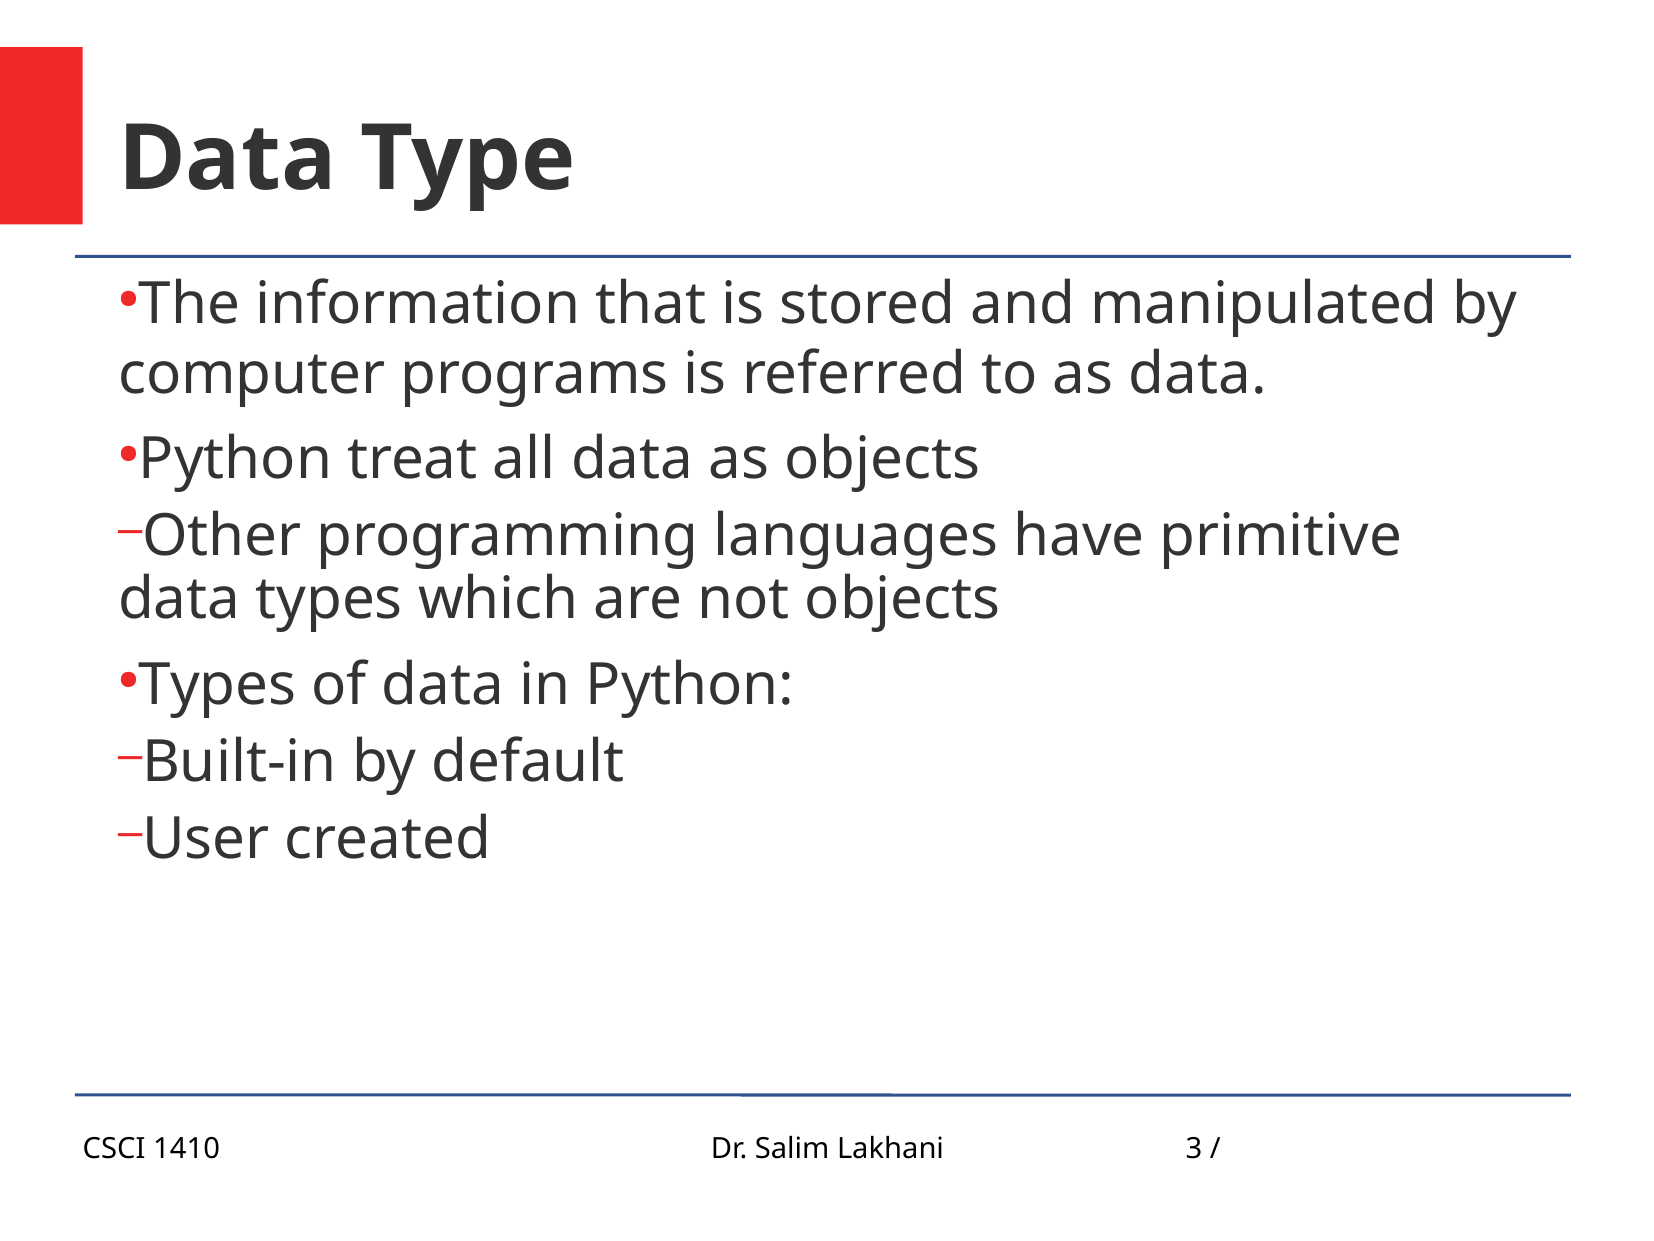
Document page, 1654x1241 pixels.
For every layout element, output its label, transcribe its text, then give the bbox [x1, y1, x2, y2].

list The information that is stored and manipulated by computer programs is referred to as data. Python treat all data as objects Other programming languages have primitive data types which are not objects Types of data in Python: Built-in by default User created [118, 265, 1536, 1081]
text_box / [1185, 1129, 1571, 1216]
text_box Dr. Salim Lakhani [565, 1129, 1090, 1216]
title Data Type [118, 49, 1571, 257]
text_box CSCI 1410 [82, 1129, 468, 1216]
